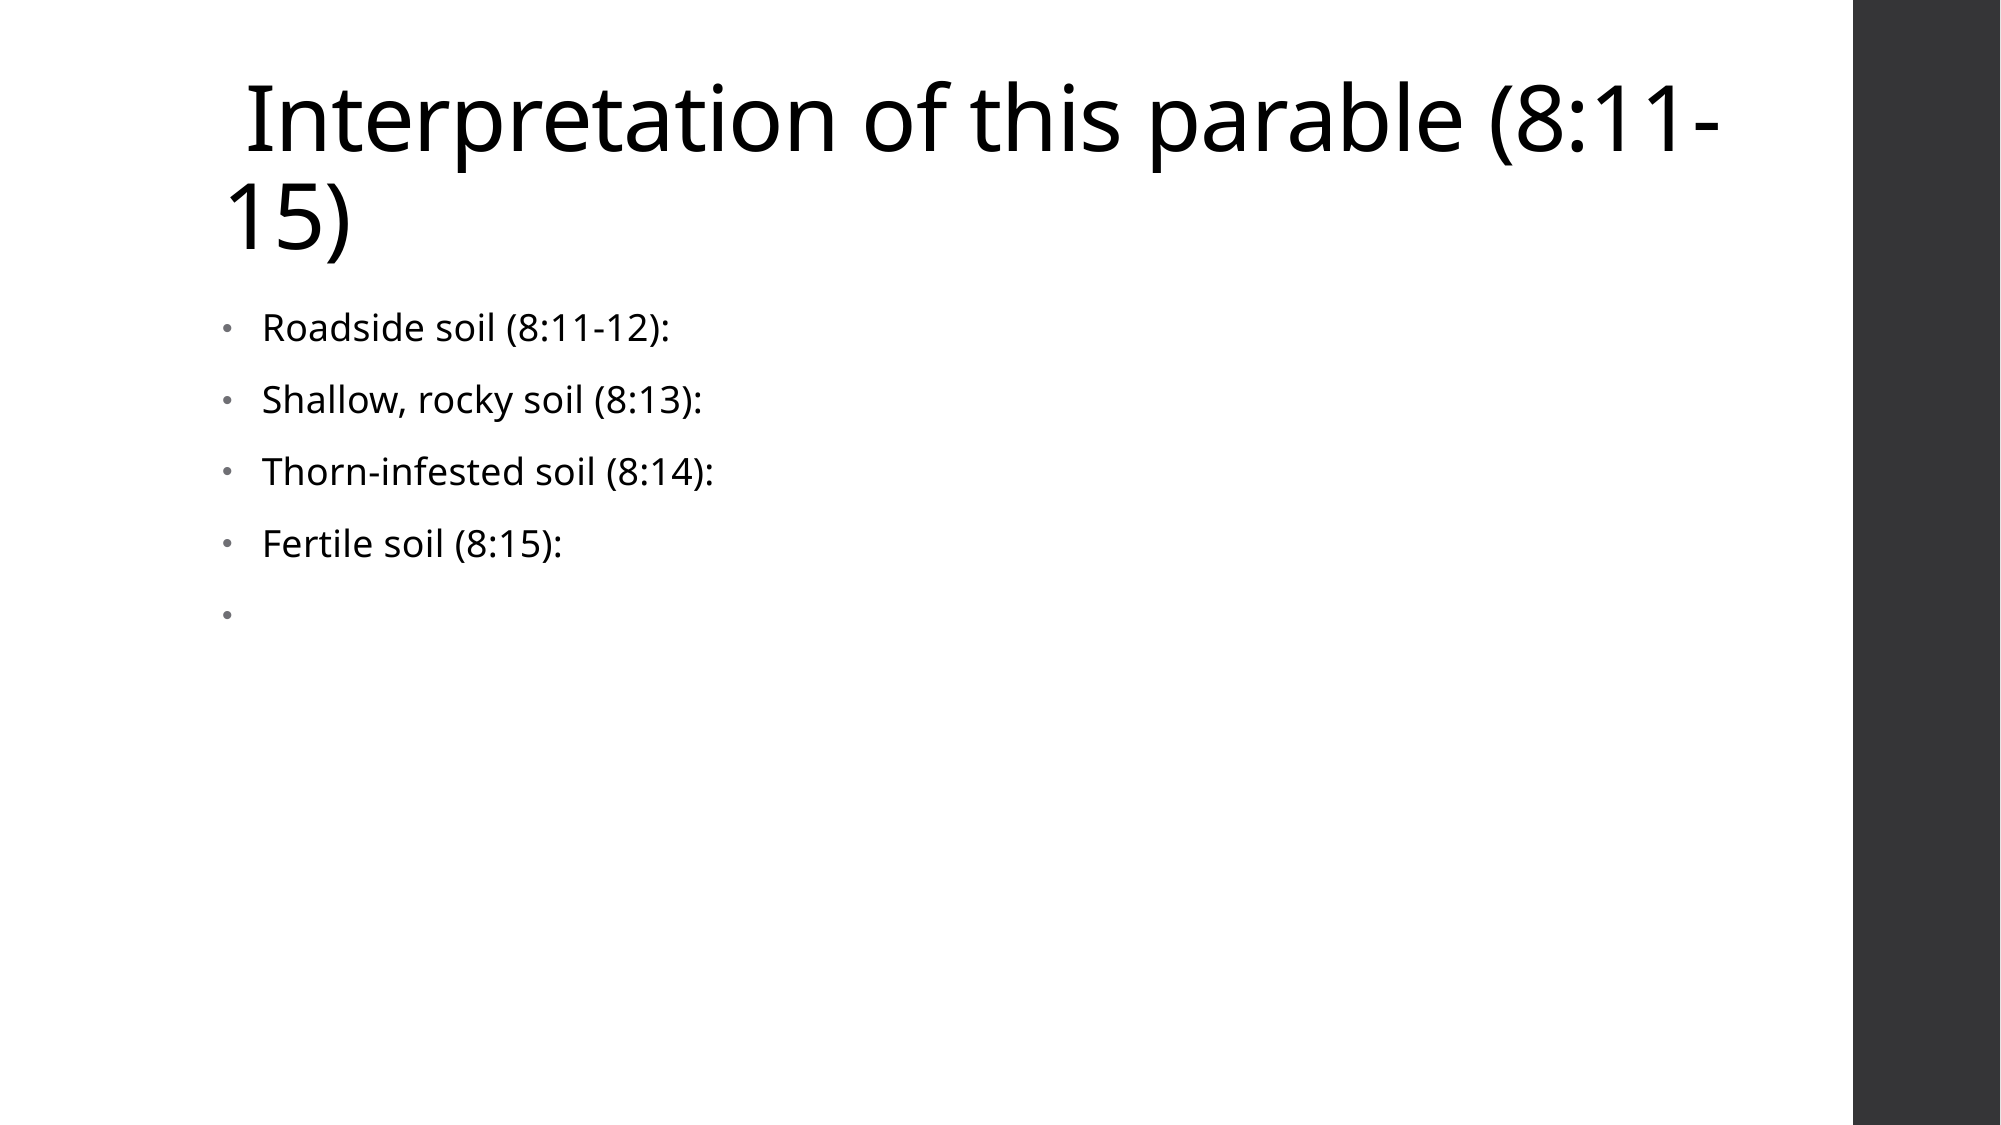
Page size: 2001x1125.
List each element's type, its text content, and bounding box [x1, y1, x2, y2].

list Roadside soil (8:11-12): Shallow, rocky soil (8:13): Thorn-infested soil (8:14): Fertile soil (8:15): [206, 299, 1617, 1014]
title Interpretation of this parable (8:11-15) [206, 60, 1797, 278]
